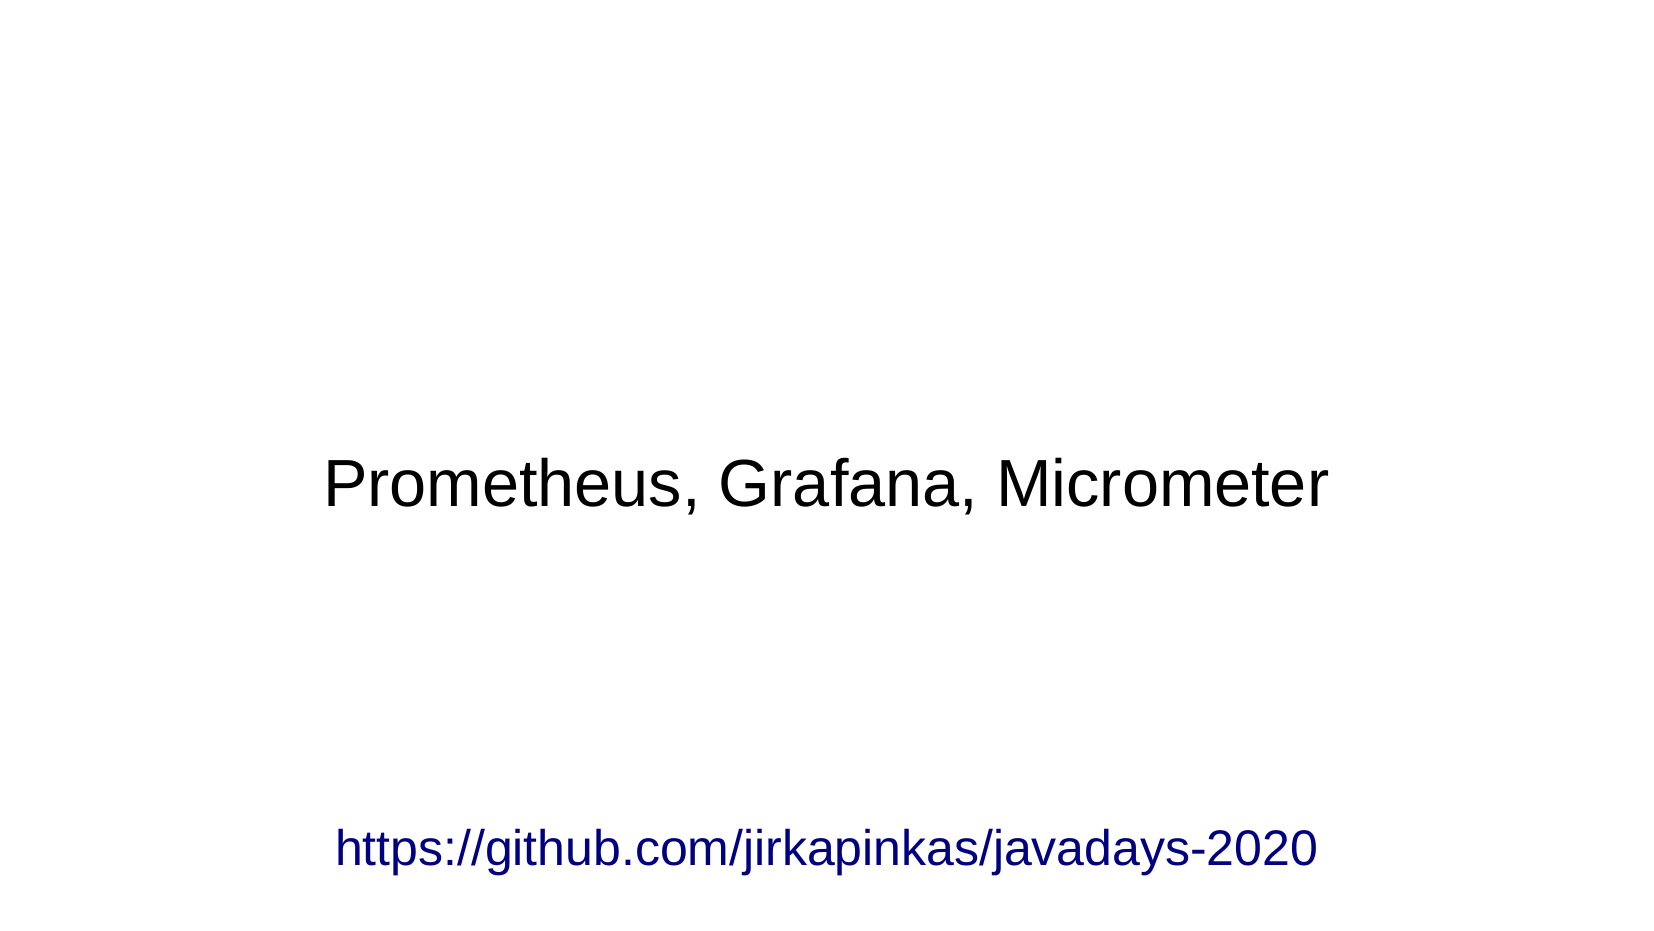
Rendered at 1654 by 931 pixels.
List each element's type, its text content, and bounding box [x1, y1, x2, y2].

subtitle Prometheus, Grafana, Micrometer https://github.com/jirkapinkas/javadays-2020 [82, 197, 1571, 901]
